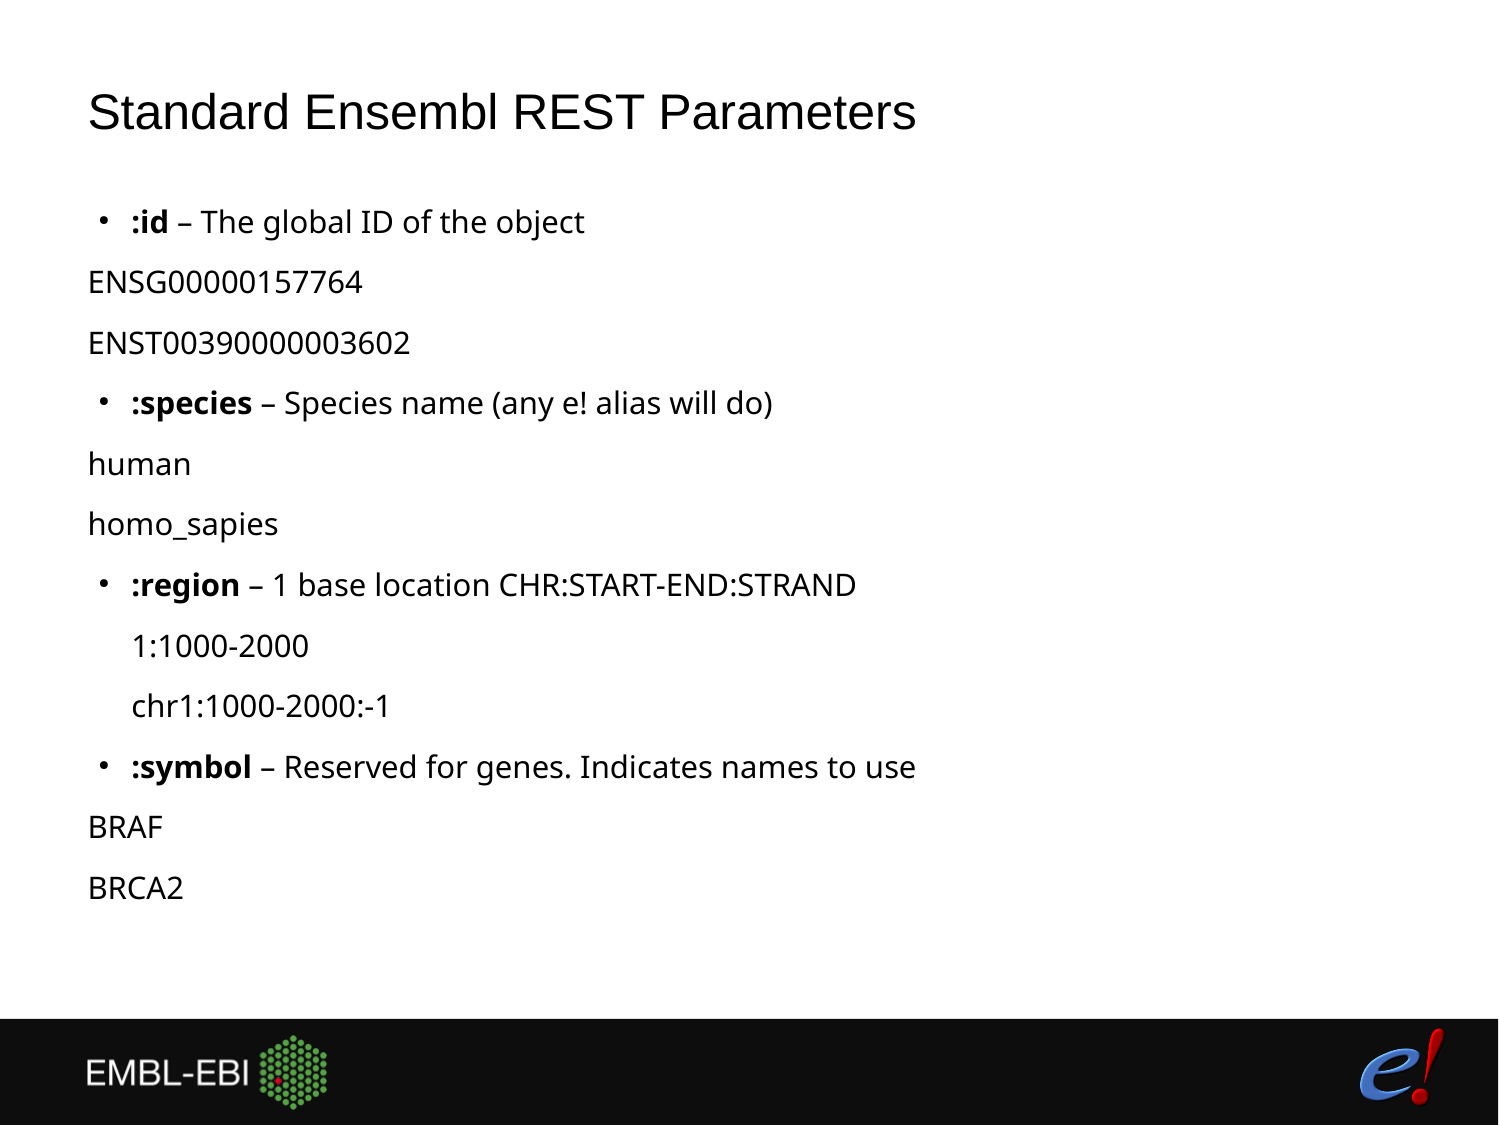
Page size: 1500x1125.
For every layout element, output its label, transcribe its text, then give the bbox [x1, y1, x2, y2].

title Standard Ensembl REST Parameters [87, 50, 1425, 175]
picture [87, 1035, 327, 1110]
list :id – The global ID of the object ENSG00000157764 ENST00390000003602 :species – Species name (any e! alias will do) human homo_sapies :region – 1 base location CHR:START-END:STRAND 1:1000-2000 chr1:1000-2000:-1 :symbol – Reserved for genes. Indicates names to use BRAF BRCA2 [87, 200, 1425, 914]
picture [1357, 1026, 1448, 1112]
